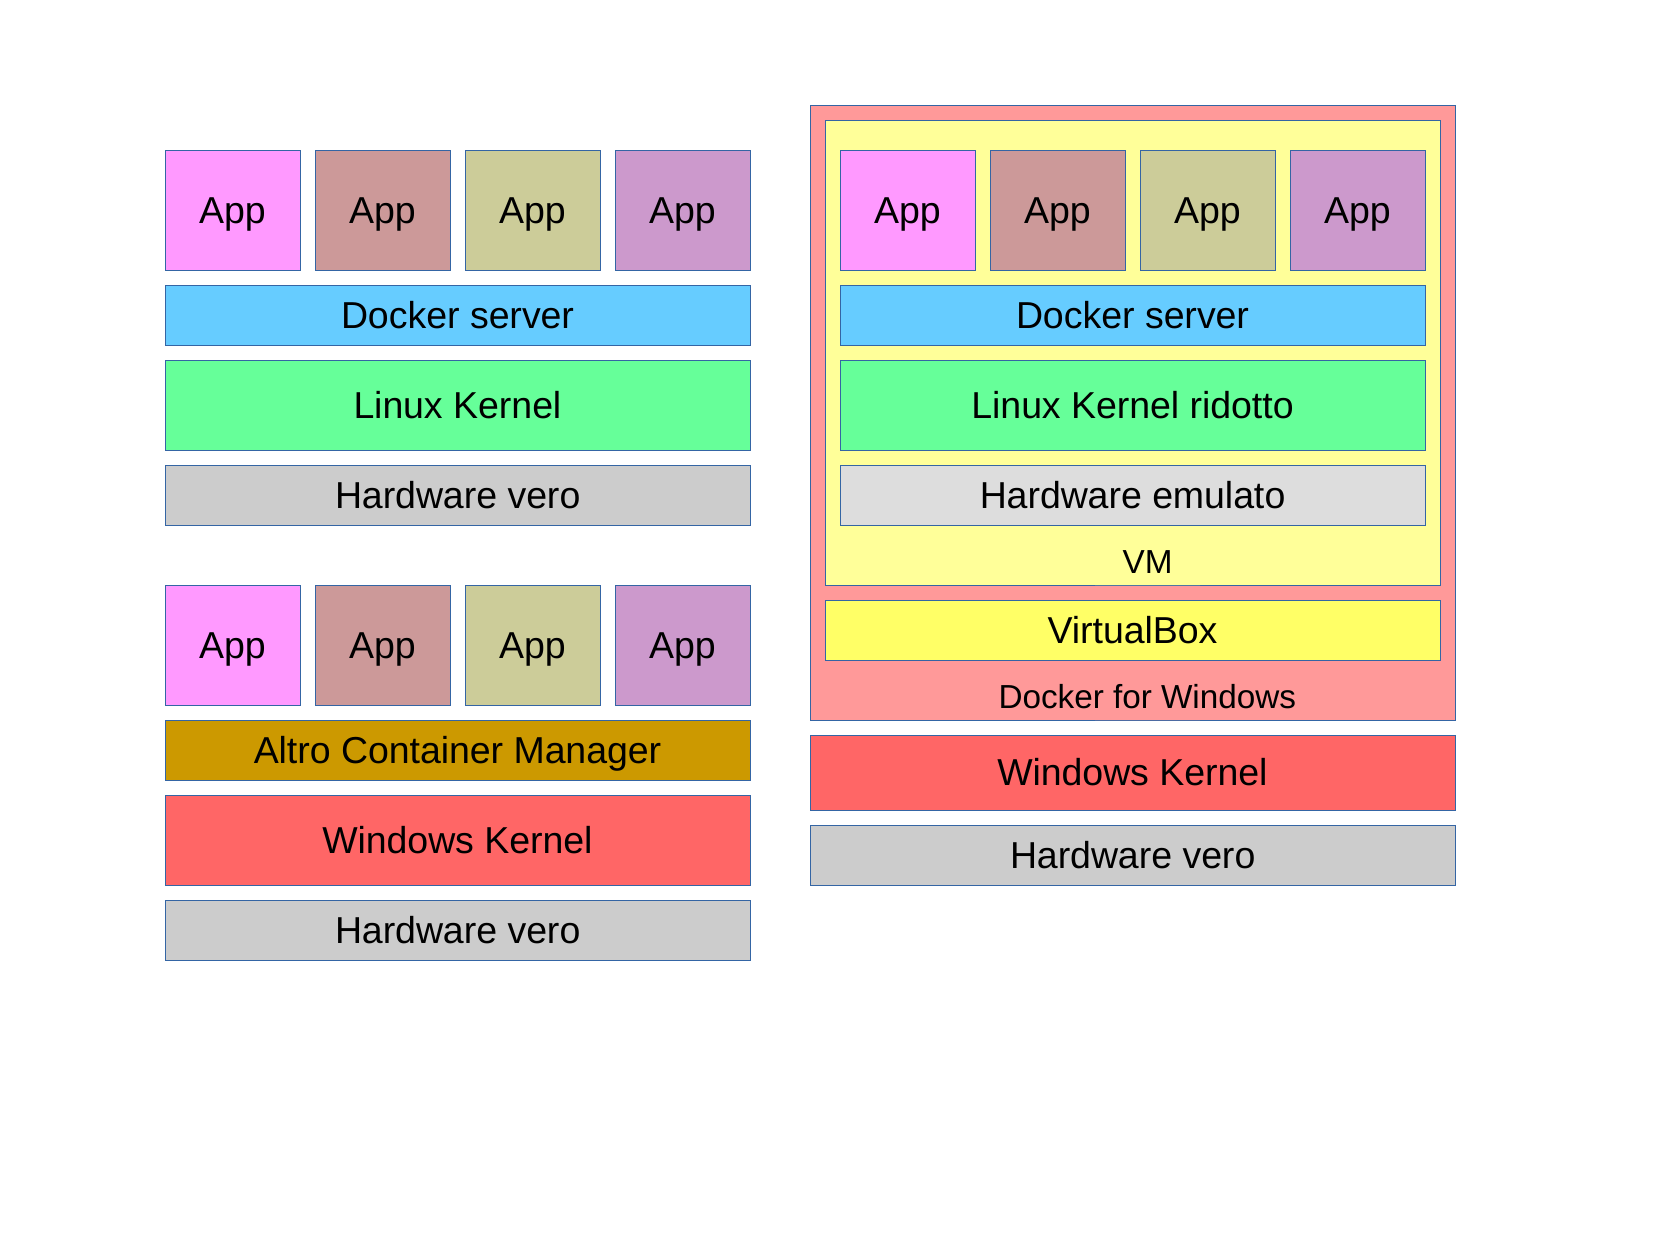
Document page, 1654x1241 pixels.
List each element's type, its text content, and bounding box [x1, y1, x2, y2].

text_box Windows Kernel [165, 795, 751, 886]
text_box App [1290, 150, 1426, 271]
text_box App [165, 585, 301, 706]
text_box App [840, 150, 976, 271]
text_box Windows Kernel [810, 735, 1456, 811]
text_box Hardware emulato [840, 465, 1426, 526]
text_box [810, 105, 1456, 721]
text_box Linux Kernel [165, 360, 751, 451]
text_box App [990, 150, 1126, 271]
text_box App [465, 585, 601, 706]
text_box VM [1095, 540, 1201, 586]
text_box Linux Kernel ridotto [840, 360, 1426, 451]
text_box App [465, 150, 601, 271]
text_box Docker server [165, 285, 751, 346]
text_box Docker server [840, 285, 1426, 346]
text_box VirtualBox [825, 600, 1441, 661]
text_box Docker for Windows [1095, 675, 1201, 721]
text_box App [1140, 150, 1276, 271]
text_box Hardware vero [810, 825, 1456, 886]
text_box Hardware vero [165, 900, 751, 961]
text_box Hardware vero [165, 465, 751, 526]
text_box App [615, 585, 751, 706]
text_box App [315, 585, 451, 706]
text_box App [615, 150, 751, 271]
text_box App [165, 150, 301, 271]
text_box Altro Container Manager [165, 720, 751, 781]
text_box App [315, 150, 451, 271]
